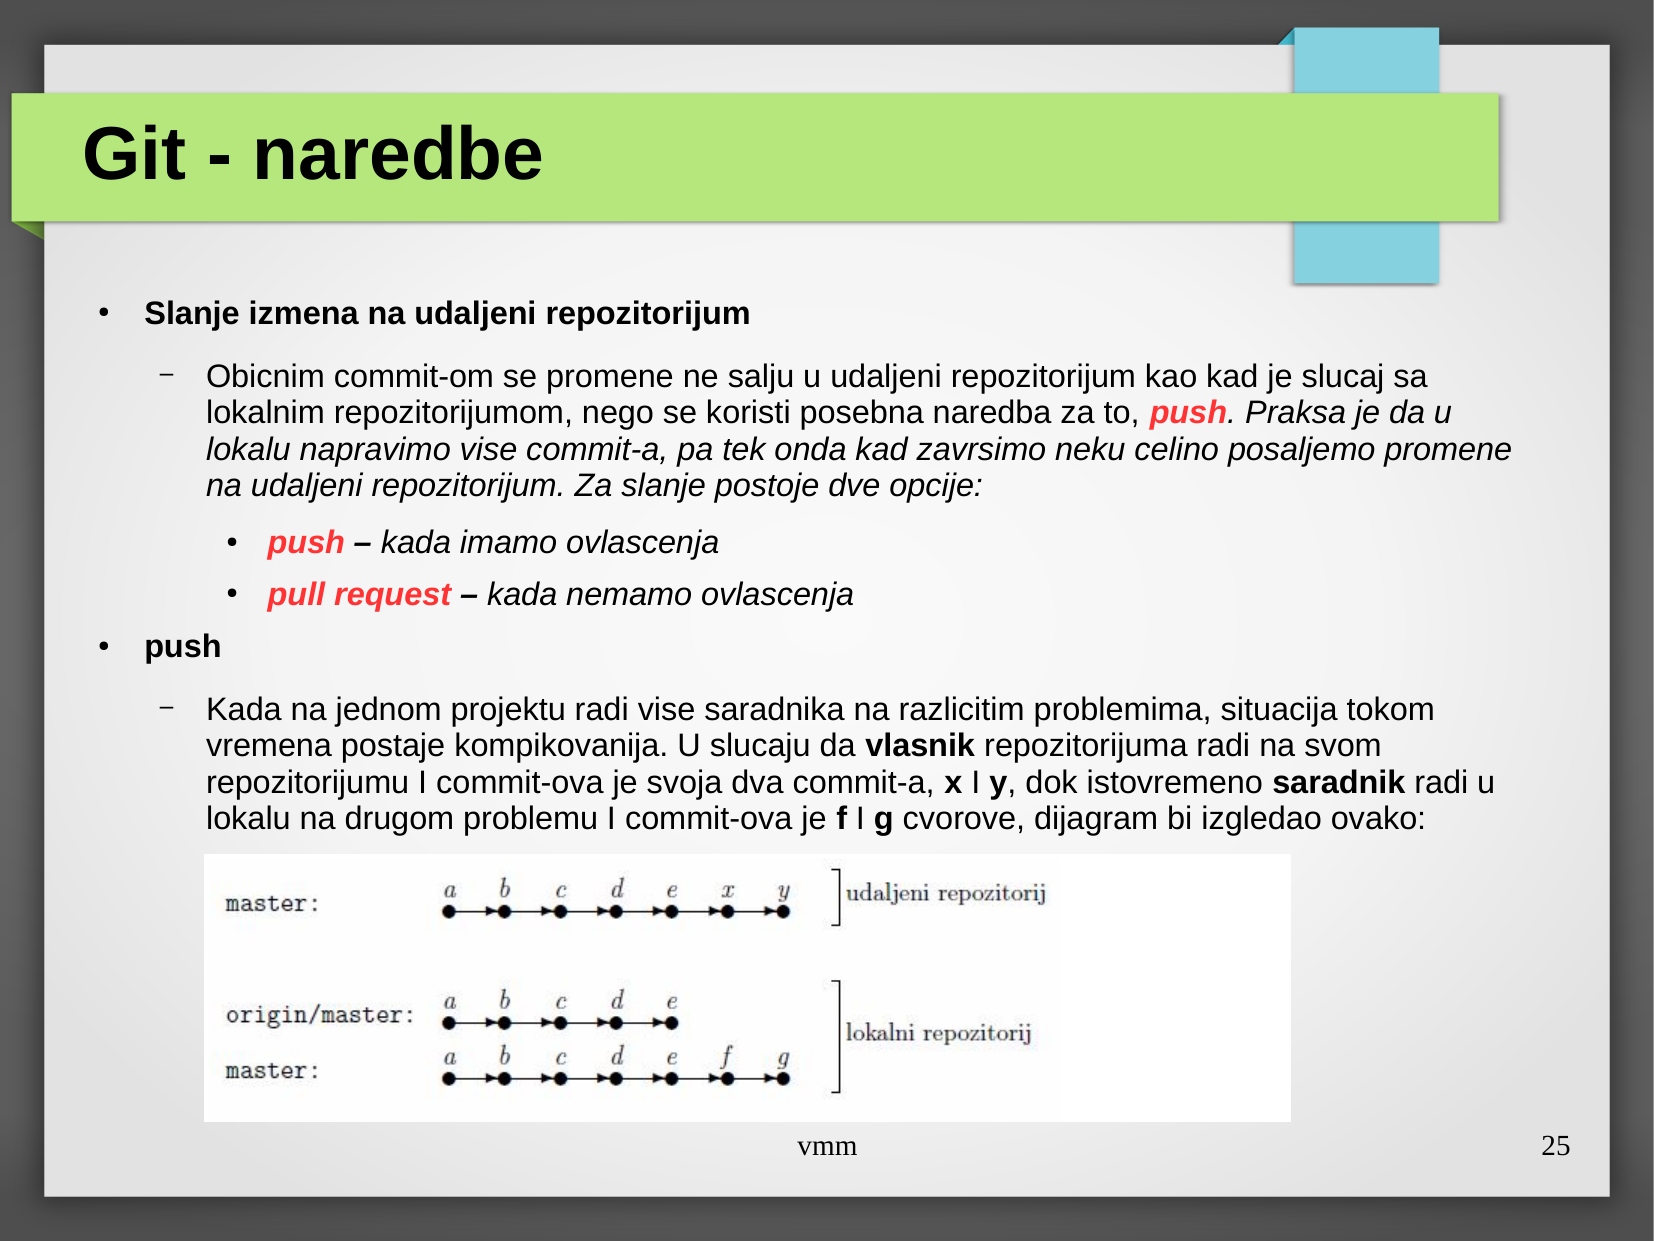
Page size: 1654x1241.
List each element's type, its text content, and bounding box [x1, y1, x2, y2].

list Slanje izmena na udaljeni repozitorijum Obicnim commit-om se promene ne salju u udaljeni repozitorijum kao kad je slucaj sa lokalnim repozitorijumom, nego se koristi posebna naredba za to, push. Praksa je da u lokalu napravimo vise commit-a, pa tek onda kad zavrsimo neku celino posaljemo promene na udaljeni repozitorijum. Za slanje postoje dve opcije: push – kada imamo ovlascenja pull request – kada nemamo ovlascenja push Kada na jednom projektu radi vise saradnika na razlicitim problemima, situacija tokom vremena postaje kompikovanija. U slucaju da vlasnik repozitorijuma radi na svom repozitorijumu I commit-ova je svoja dva commit-a, x I y, dok istovremeno saradnik radi u lokalu na drugom problemu I commit-ova je f I g cvorove, dijagram bi izgledao ovako: [82, 295, 1516, 841]
picture [0, 0, 1654, 1241]
title Git - naredbe [82, 94, 1264, 213]
